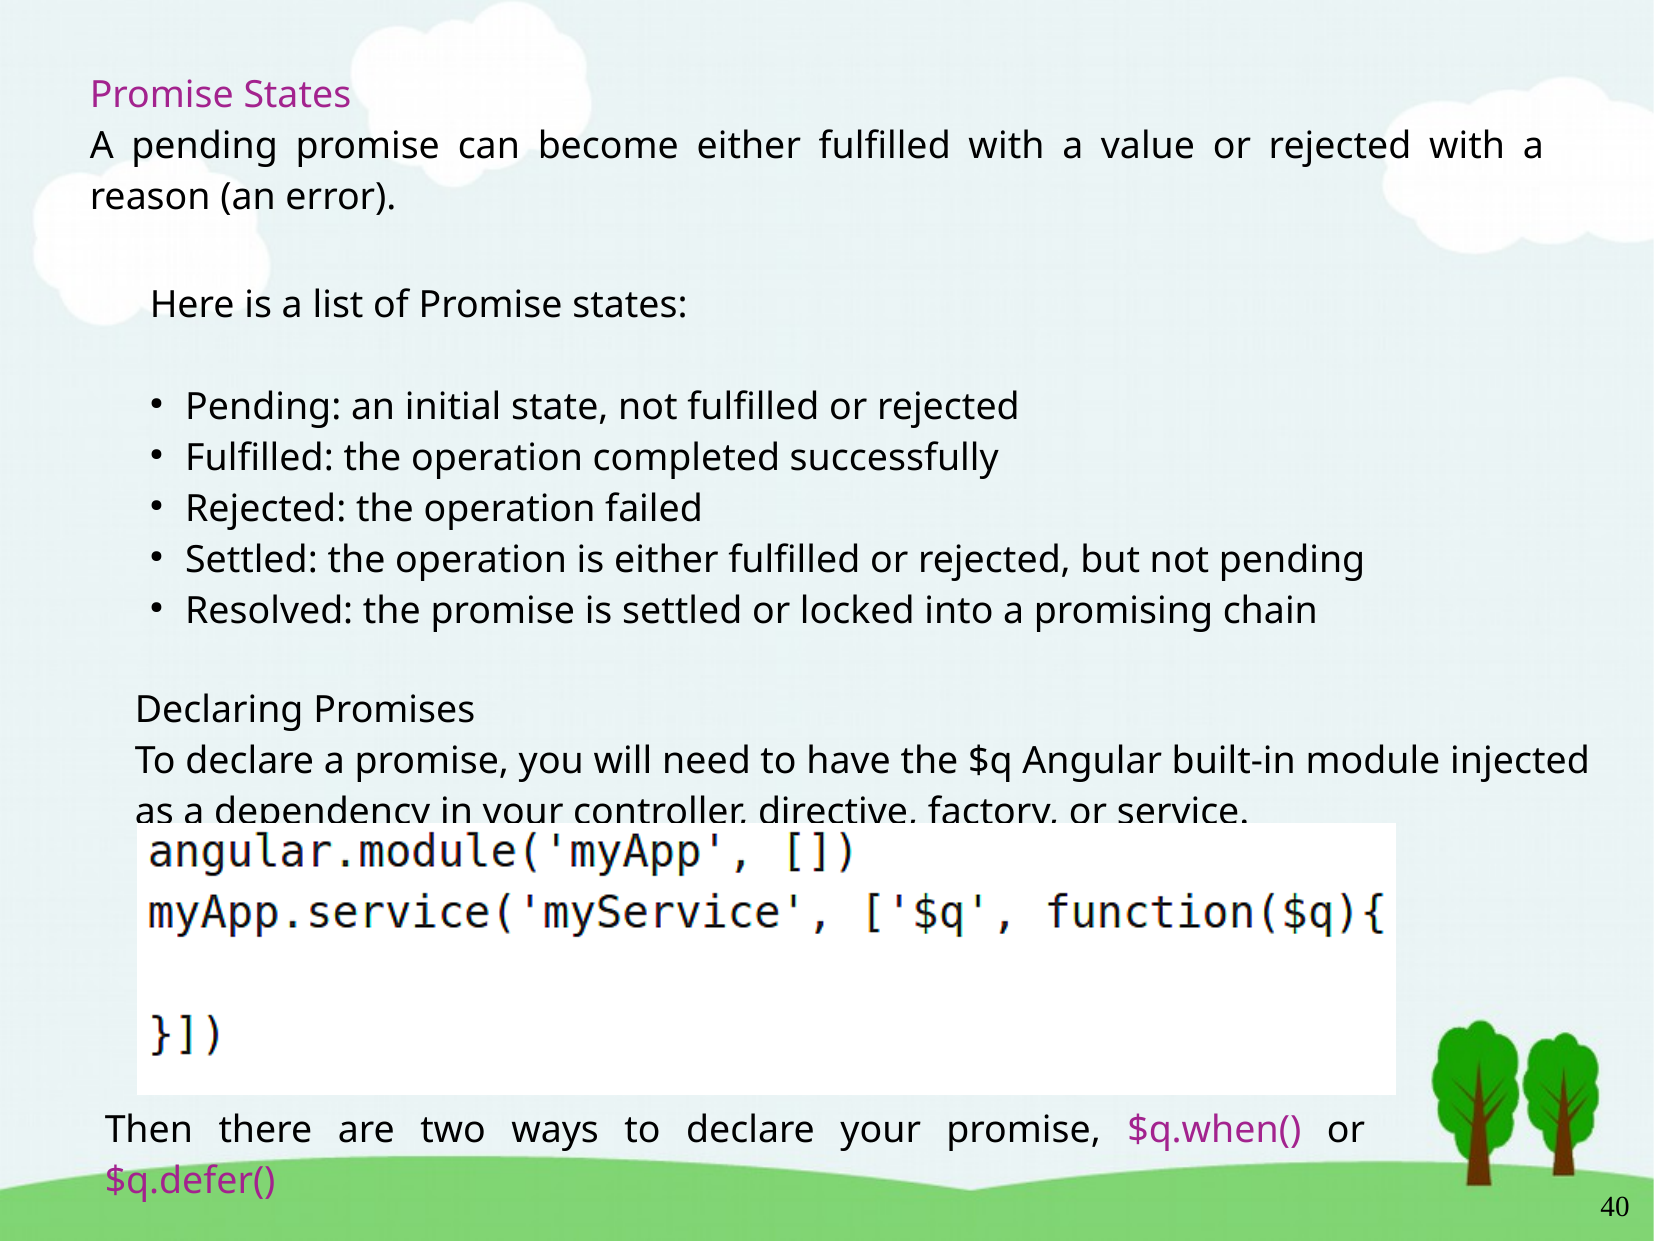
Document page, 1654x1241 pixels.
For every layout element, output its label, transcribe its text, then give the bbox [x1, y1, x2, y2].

text_box Here is a list of Promise states: Pending: an initial state, not fulfilled or rejected Fulfilled: the operation completed successfully Rejected: the operation failed Settled: the operation is either fulfilled or rejected, but not pending Resolved: the promise is settled or locked into a promising chain [135, 270, 1349, 574]
text_box Promise States A pending promise can become either fulfilled with a value or rejected with a reason (an error). [75, 60, 1561, 199]
text_box Then there are two ways to declare your promise, $q.when() or $q.defer() [90, 1095, 1381, 1152]
text_box Declaring Promises To declare a promise, you will need to have the $q Angular built-in module injected as a dependency in your controller, directive, factory, or service. [120, 675, 1548, 814]
picture [0, 0, 1654, 1241]
